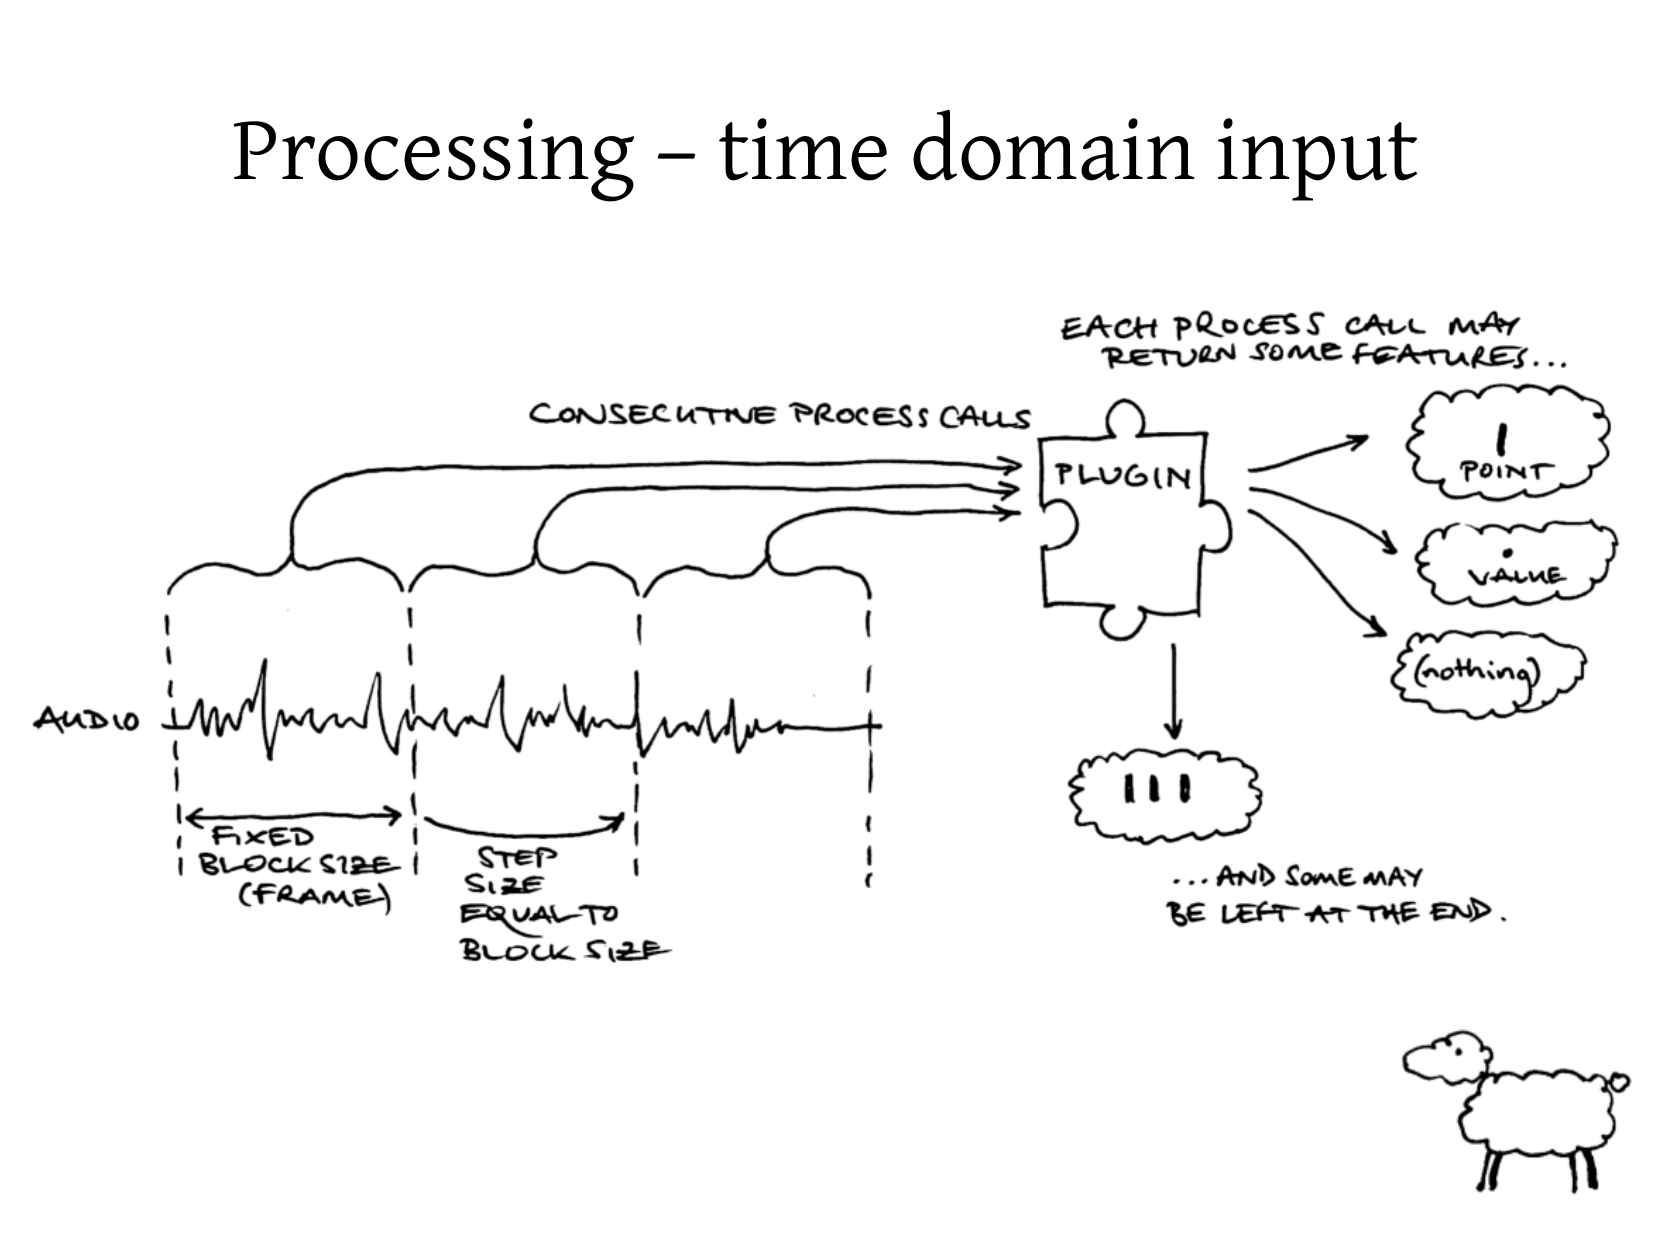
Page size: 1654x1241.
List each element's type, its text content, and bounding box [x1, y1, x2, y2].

subtitle [82, 975, 1565, 1102]
picture [29, 295, 1625, 975]
picture [1387, 1009, 1654, 1211]
title Processing – time domain input [82, 49, 1571, 257]
